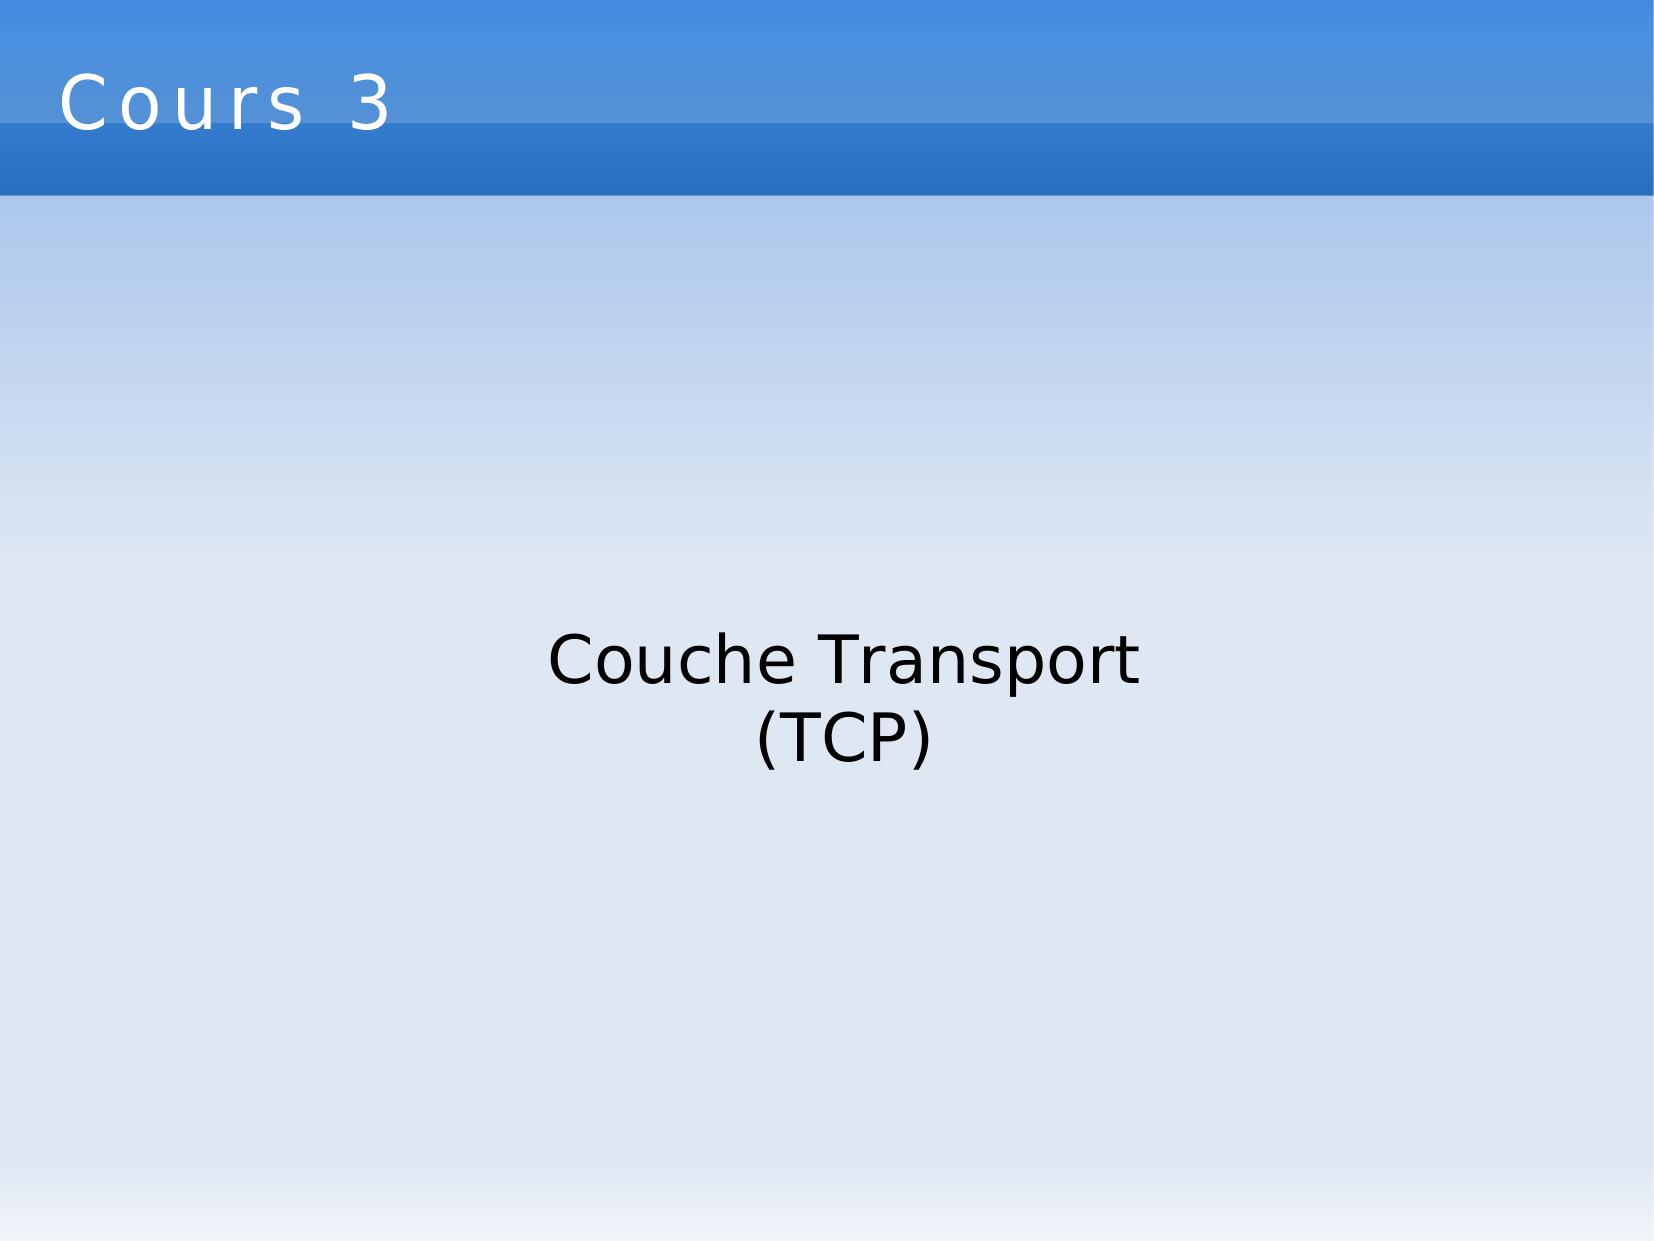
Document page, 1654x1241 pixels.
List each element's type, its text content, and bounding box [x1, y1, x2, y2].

title Cours 3 [59, 29, 1270, 178]
picture [0, 0, 1654, 1241]
subtitle Couche Transport (TCP) [82, 290, 1571, 1109]
